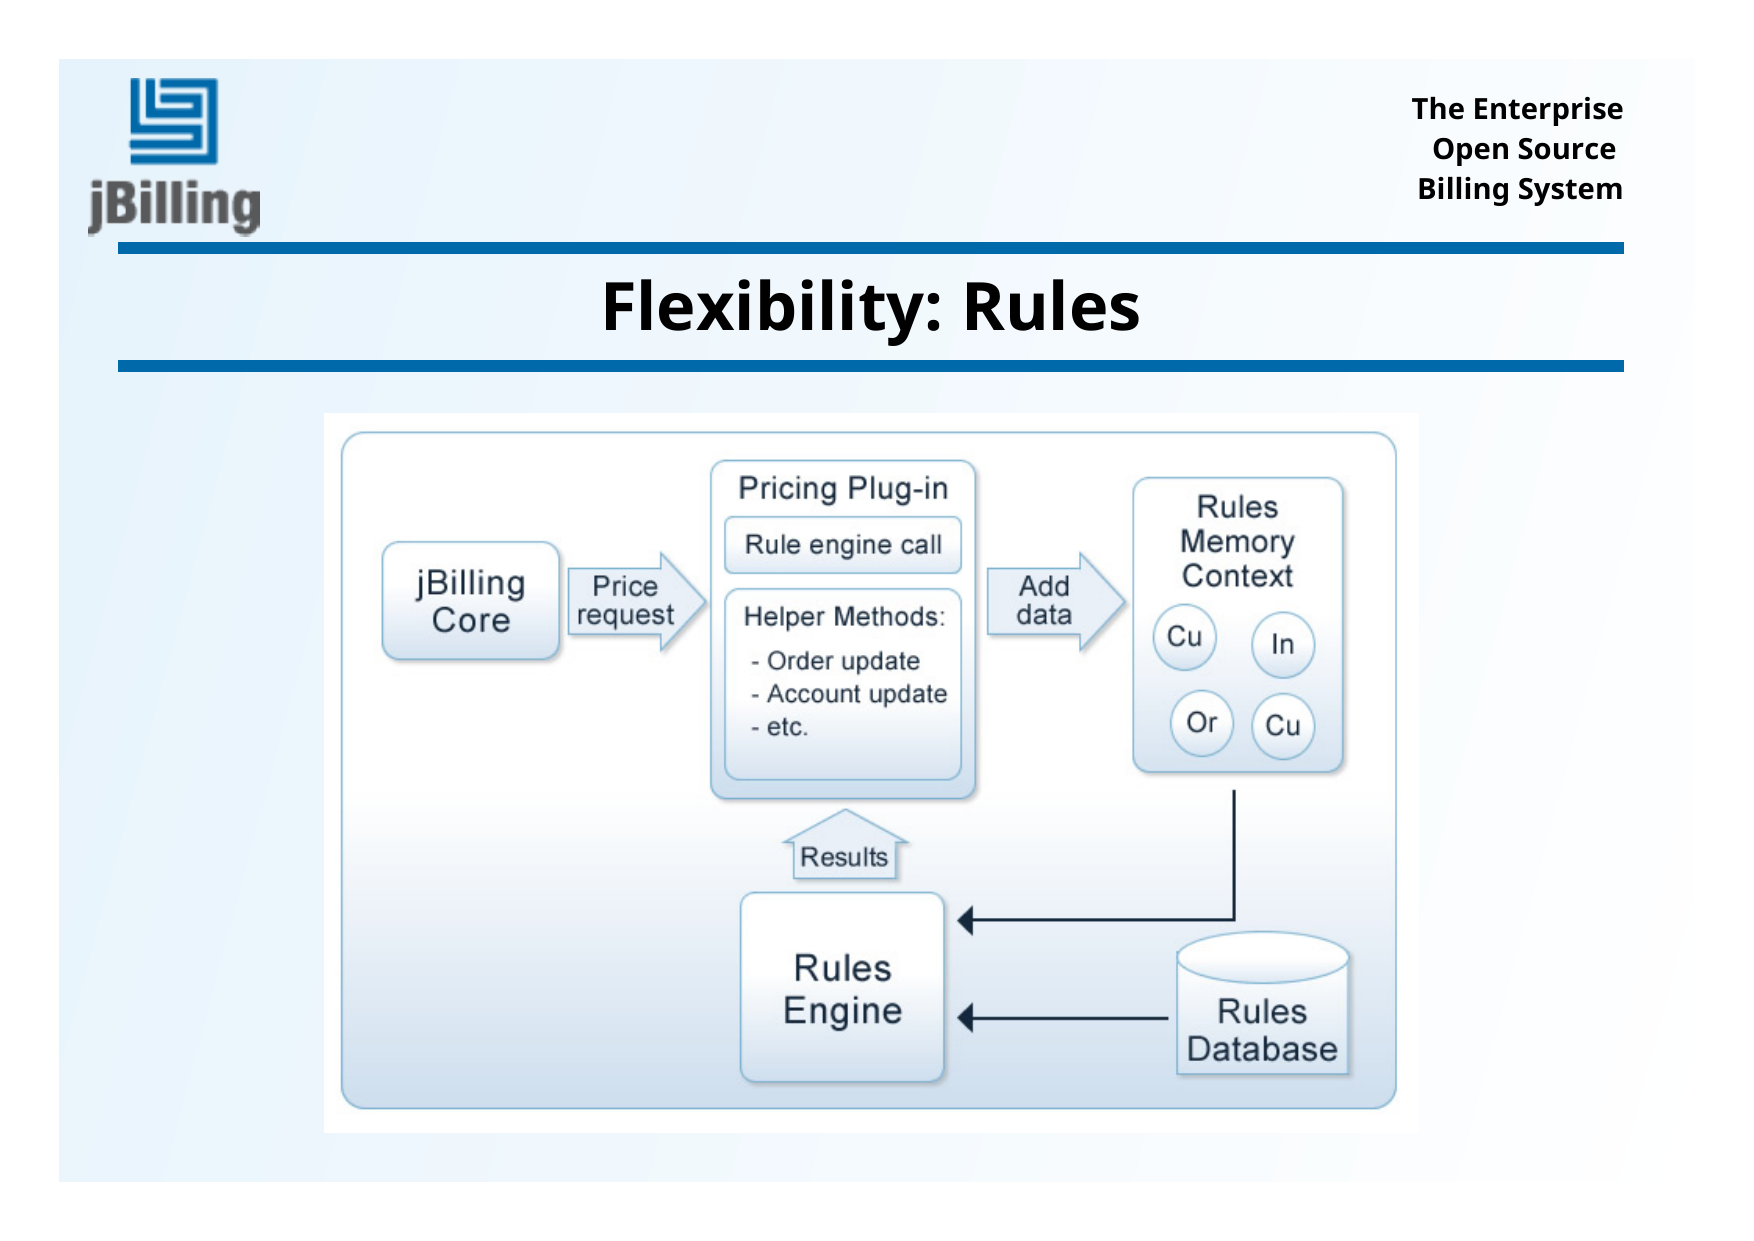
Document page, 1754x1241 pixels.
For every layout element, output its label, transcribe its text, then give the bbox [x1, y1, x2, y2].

picture [324, 413, 1419, 1133]
title Flexibility: Rules [118, 248, 1625, 361]
picture [88, 78, 260, 237]
